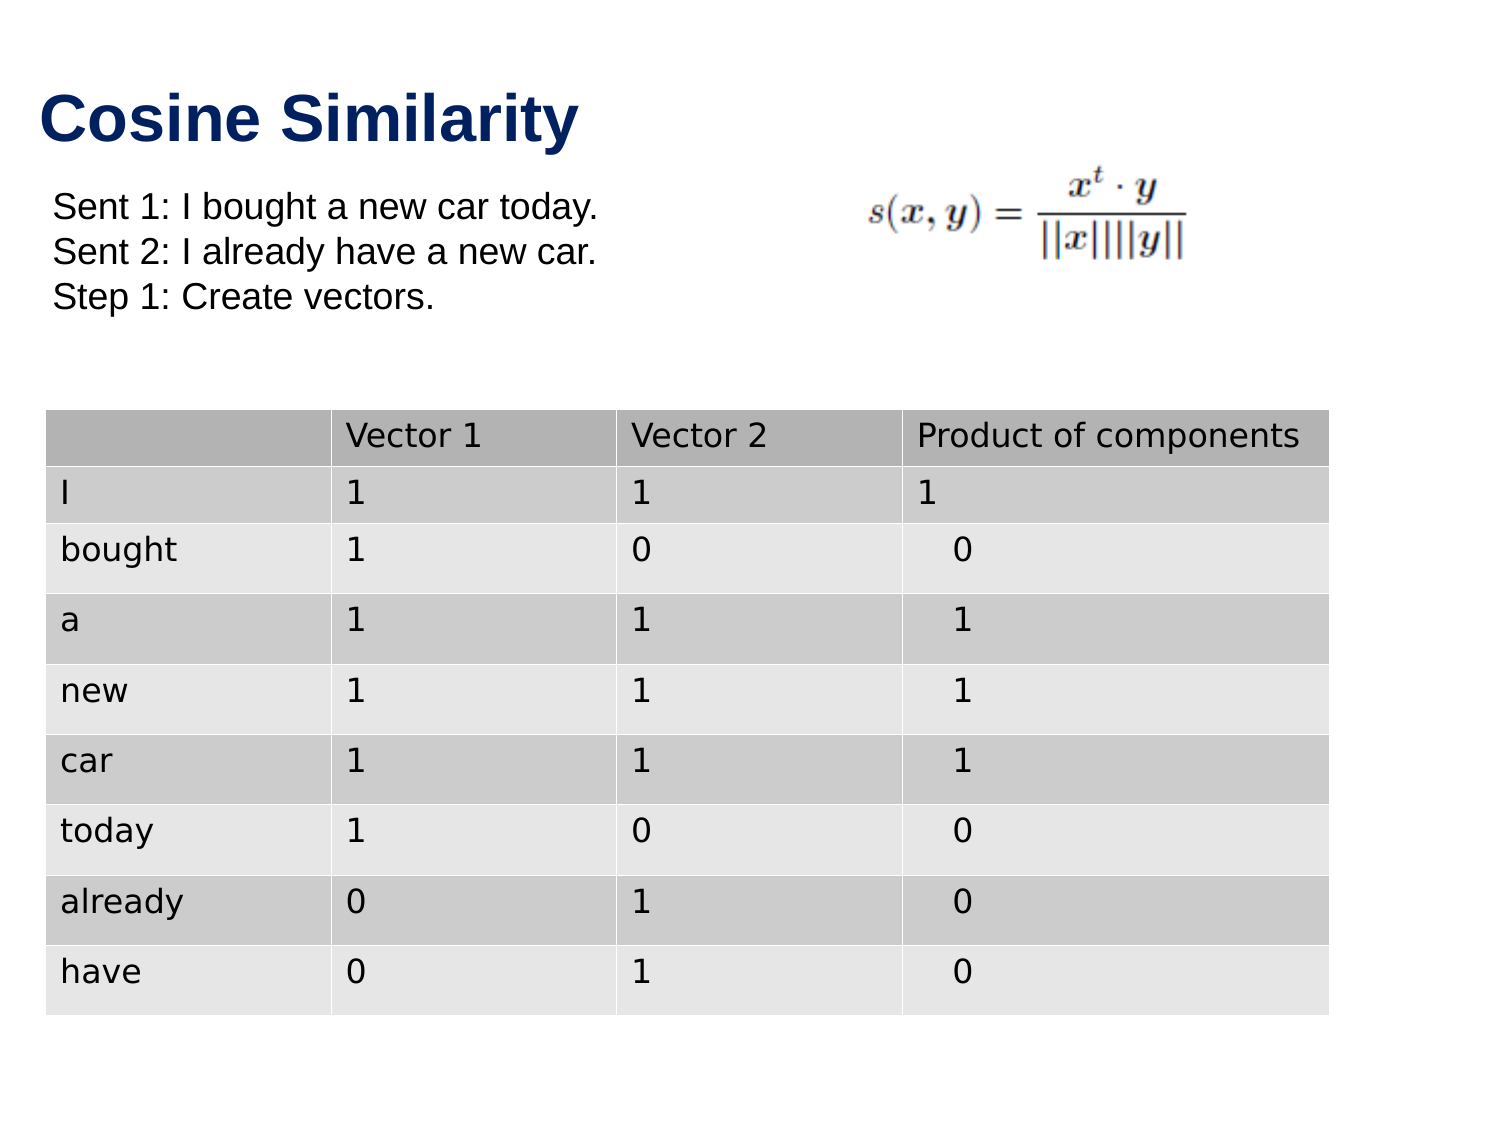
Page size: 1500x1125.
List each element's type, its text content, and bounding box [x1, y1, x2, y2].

table_cell 0 [903, 876, 1329, 945]
table_cell 1 [903, 735, 1329, 804]
table_cell 1 [617, 876, 902, 945]
table_cell 1 [617, 594, 902, 664]
table_cell bought [46, 524, 331, 593]
picture [853, 161, 1241, 274]
table_cell 1 [617, 946, 902, 1015]
table_cell 0 [903, 805, 1329, 875]
table_cell 0 [332, 876, 616, 945]
table_cell 1 [903, 594, 1329, 664]
table_cell 1 [332, 805, 616, 875]
table_cell car [46, 735, 331, 804]
table_cell have [46, 946, 331, 1015]
table_cell 1 [903, 665, 1329, 734]
table_header Vector 1 [332, 410, 616, 466]
table_cell 0 [617, 524, 902, 593]
table_cell 1 [617, 467, 902, 523]
table_cell new [46, 665, 331, 734]
table_cell 1 [617, 665, 902, 734]
table_cell already [46, 876, 331, 945]
table_cell today [46, 805, 331, 875]
table_cell 0 [332, 946, 616, 1015]
list Sent 1: I bought a new car today. Sent 2: I already have a new car. Step 1: Create vectors. [37, 174, 1437, 887]
table_cell 0 [903, 524, 1329, 593]
table_header Product of components [903, 410, 1329, 466]
table_cell 0 [903, 946, 1329, 1015]
table_cell 1 [332, 524, 616, 593]
table_cell 1 [332, 735, 616, 804]
table_cell 1 [617, 735, 902, 804]
table_cell I [46, 467, 331, 523]
table_cell 1 [332, 594, 616, 664]
table_cell 1 [903, 467, 1329, 523]
title Cosine Similarity [24, 24, 1096, 162]
table_cell a [46, 594, 331, 664]
table_header [46, 410, 331, 466]
table_cell 1 [332, 665, 616, 734]
table_cell 1 [332, 467, 616, 523]
table_cell 0 [617, 805, 902, 875]
table_header Vector 2 [617, 410, 902, 466]
